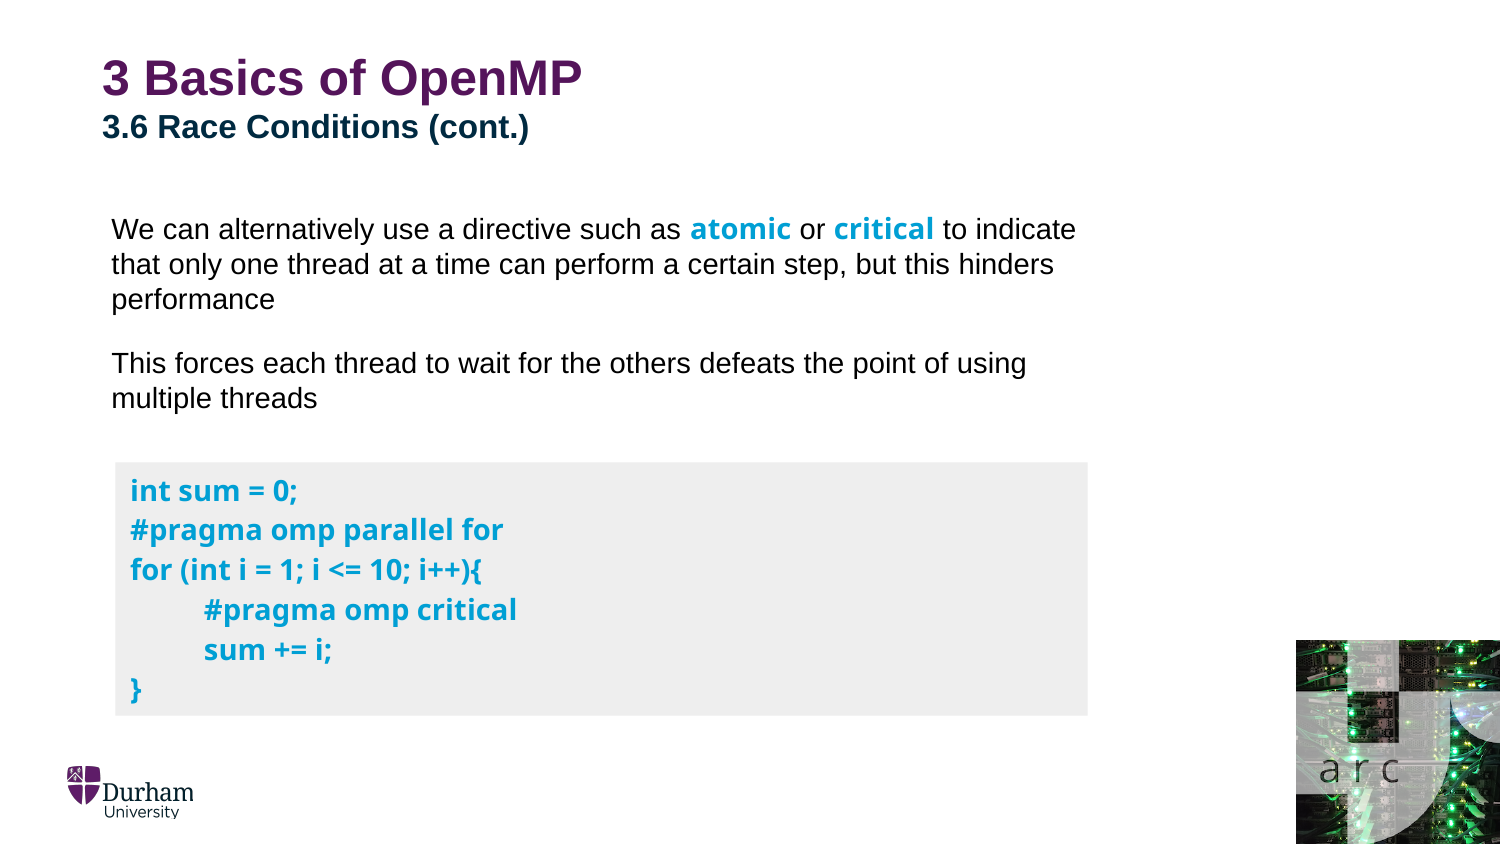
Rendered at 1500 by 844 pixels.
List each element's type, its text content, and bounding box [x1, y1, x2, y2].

picture [67, 766, 193, 819]
title 3 Basics of OpenMP 3.6 Race Conditions (cont.) [101, 45, 1399, 187]
picture [1296, 640, 1500, 844]
list We can alternatively use a directive such as atomic or critical to indicate that only one thread at a time can perform a certain step, but this hinders performance This forces each thread to wait for the others defeats the point of using multiple threads [111, 210, 1092, 549]
text_box int sum = 0; #pragma omp parallel for for (int i = 1; i <= 10; i++){ #pragma omp critical sum += i; } [115, 462, 1088, 674]
